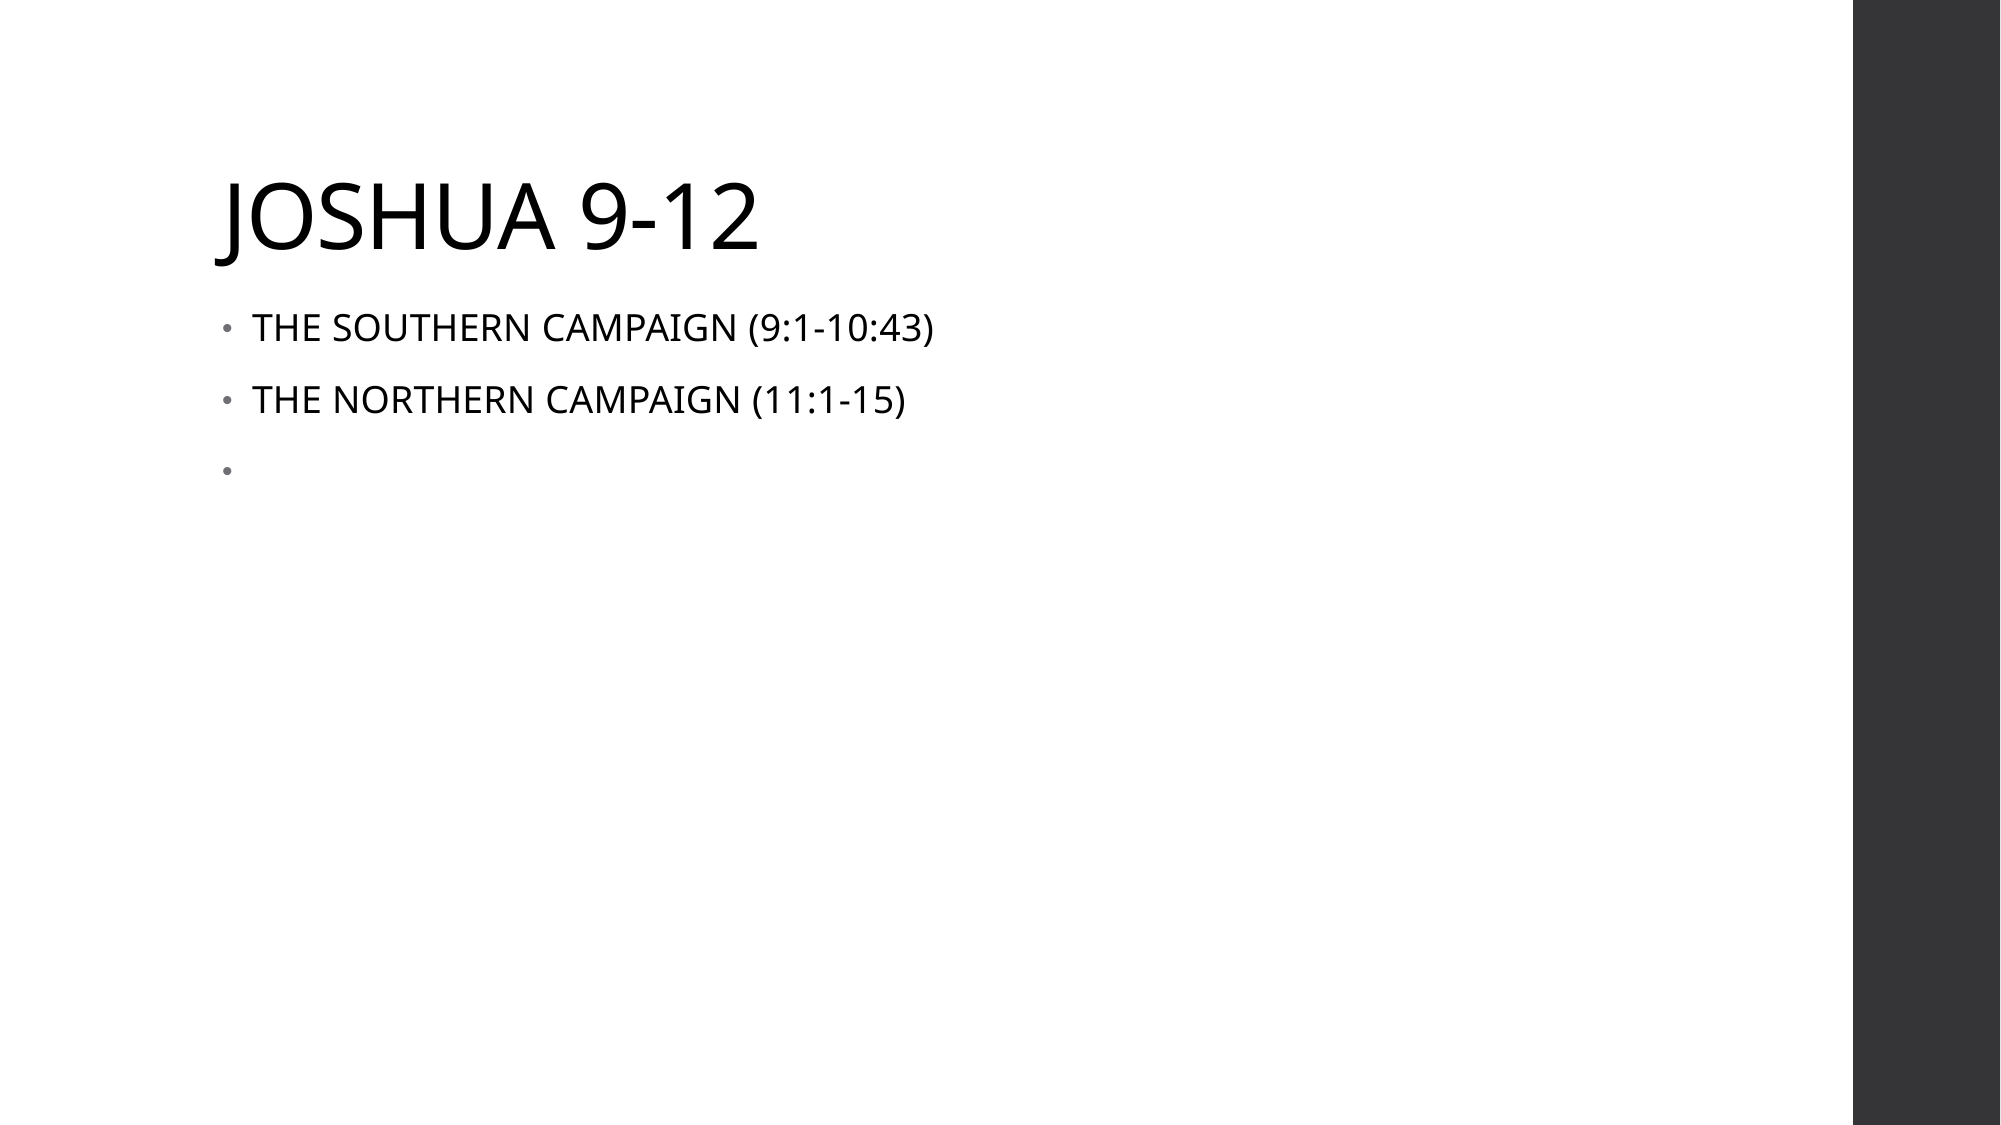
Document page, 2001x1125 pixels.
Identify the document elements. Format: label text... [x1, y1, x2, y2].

title JOSHUA 9-12 [206, 60, 1797, 278]
list THE SOUTHERN CAMPAIGN (9:1-10:43) THE NORTHERN CAMPAIGN (11:1-15) [206, 299, 1617, 1014]
